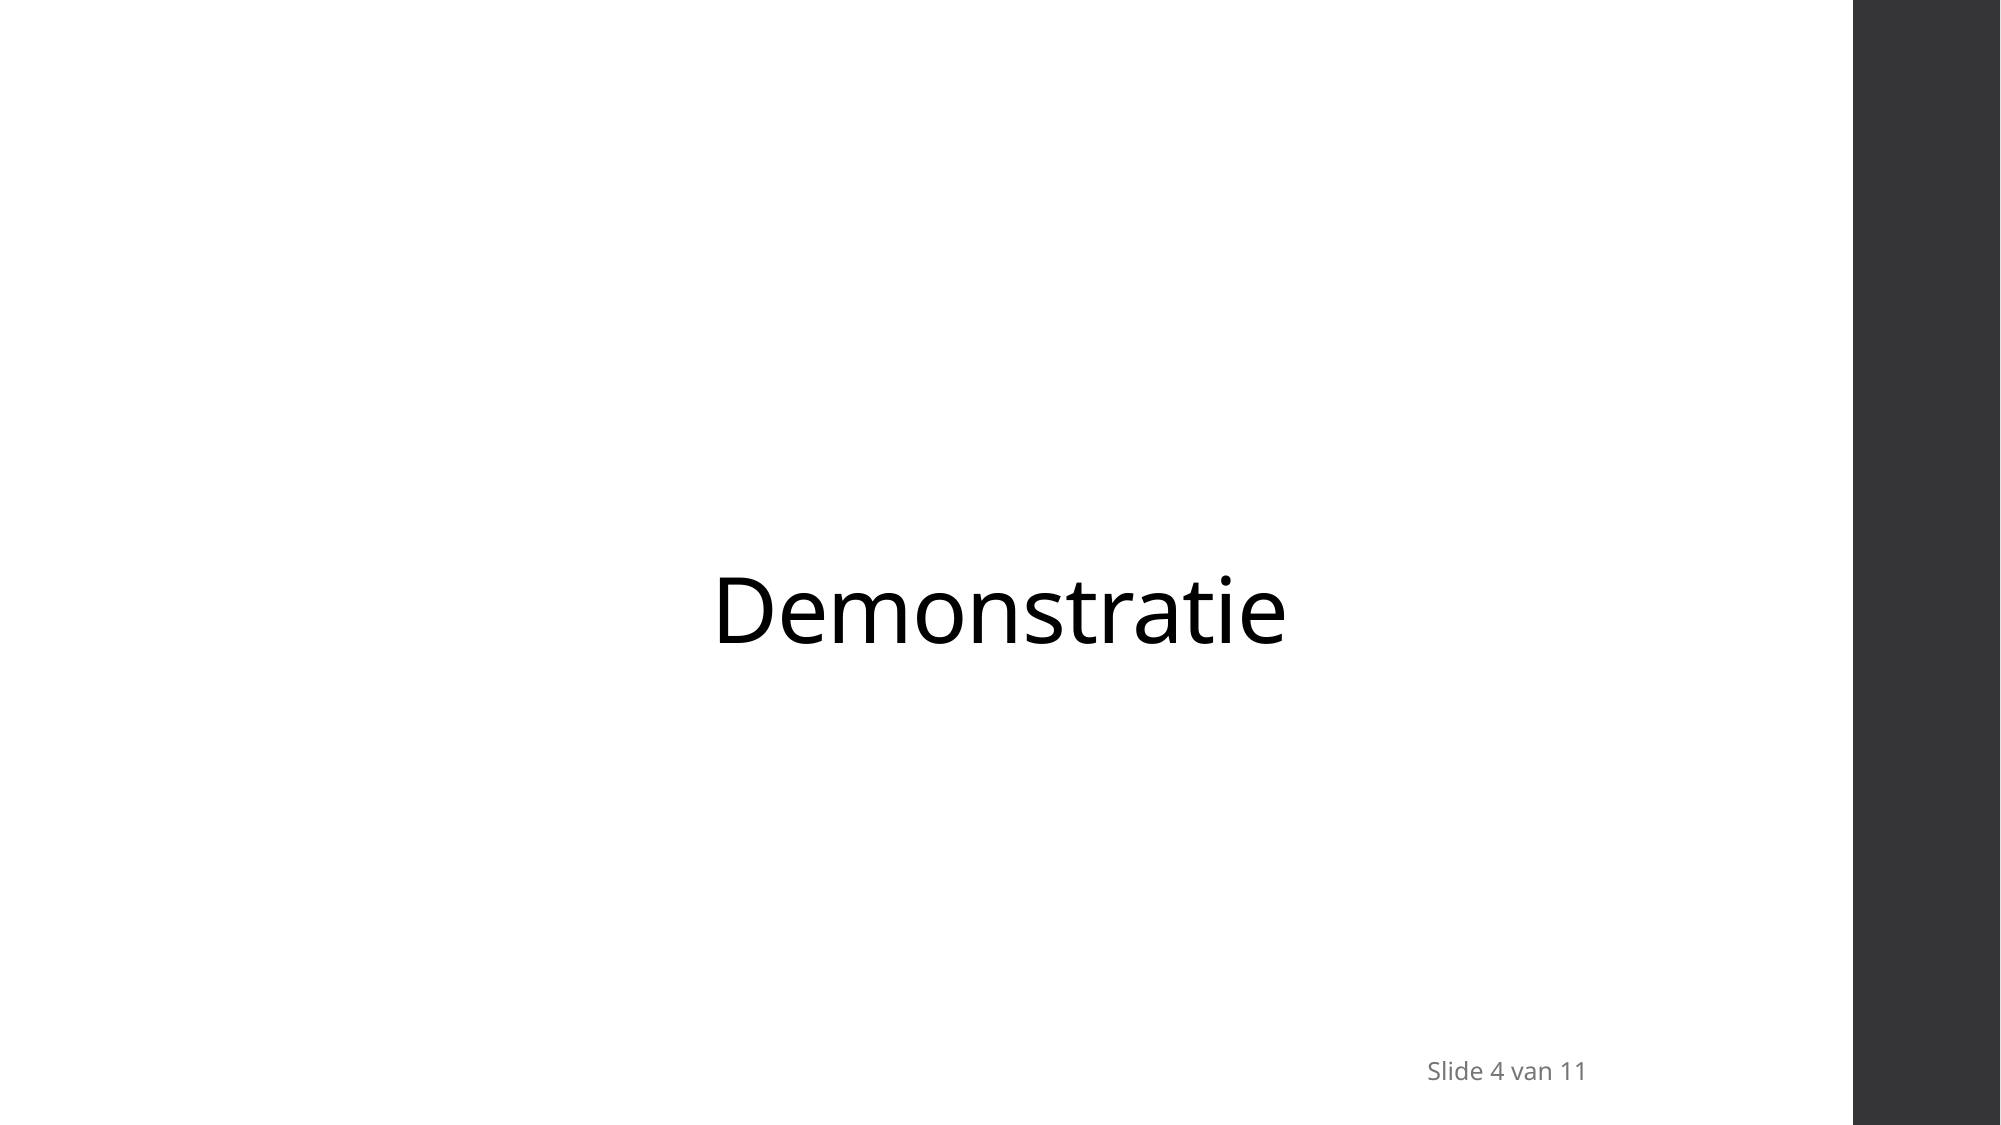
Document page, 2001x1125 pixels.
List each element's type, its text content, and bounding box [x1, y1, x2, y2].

text_box Slide van 11 [1412, 1042, 1863, 1103]
title Demonstratie [137, 453, 1863, 672]
